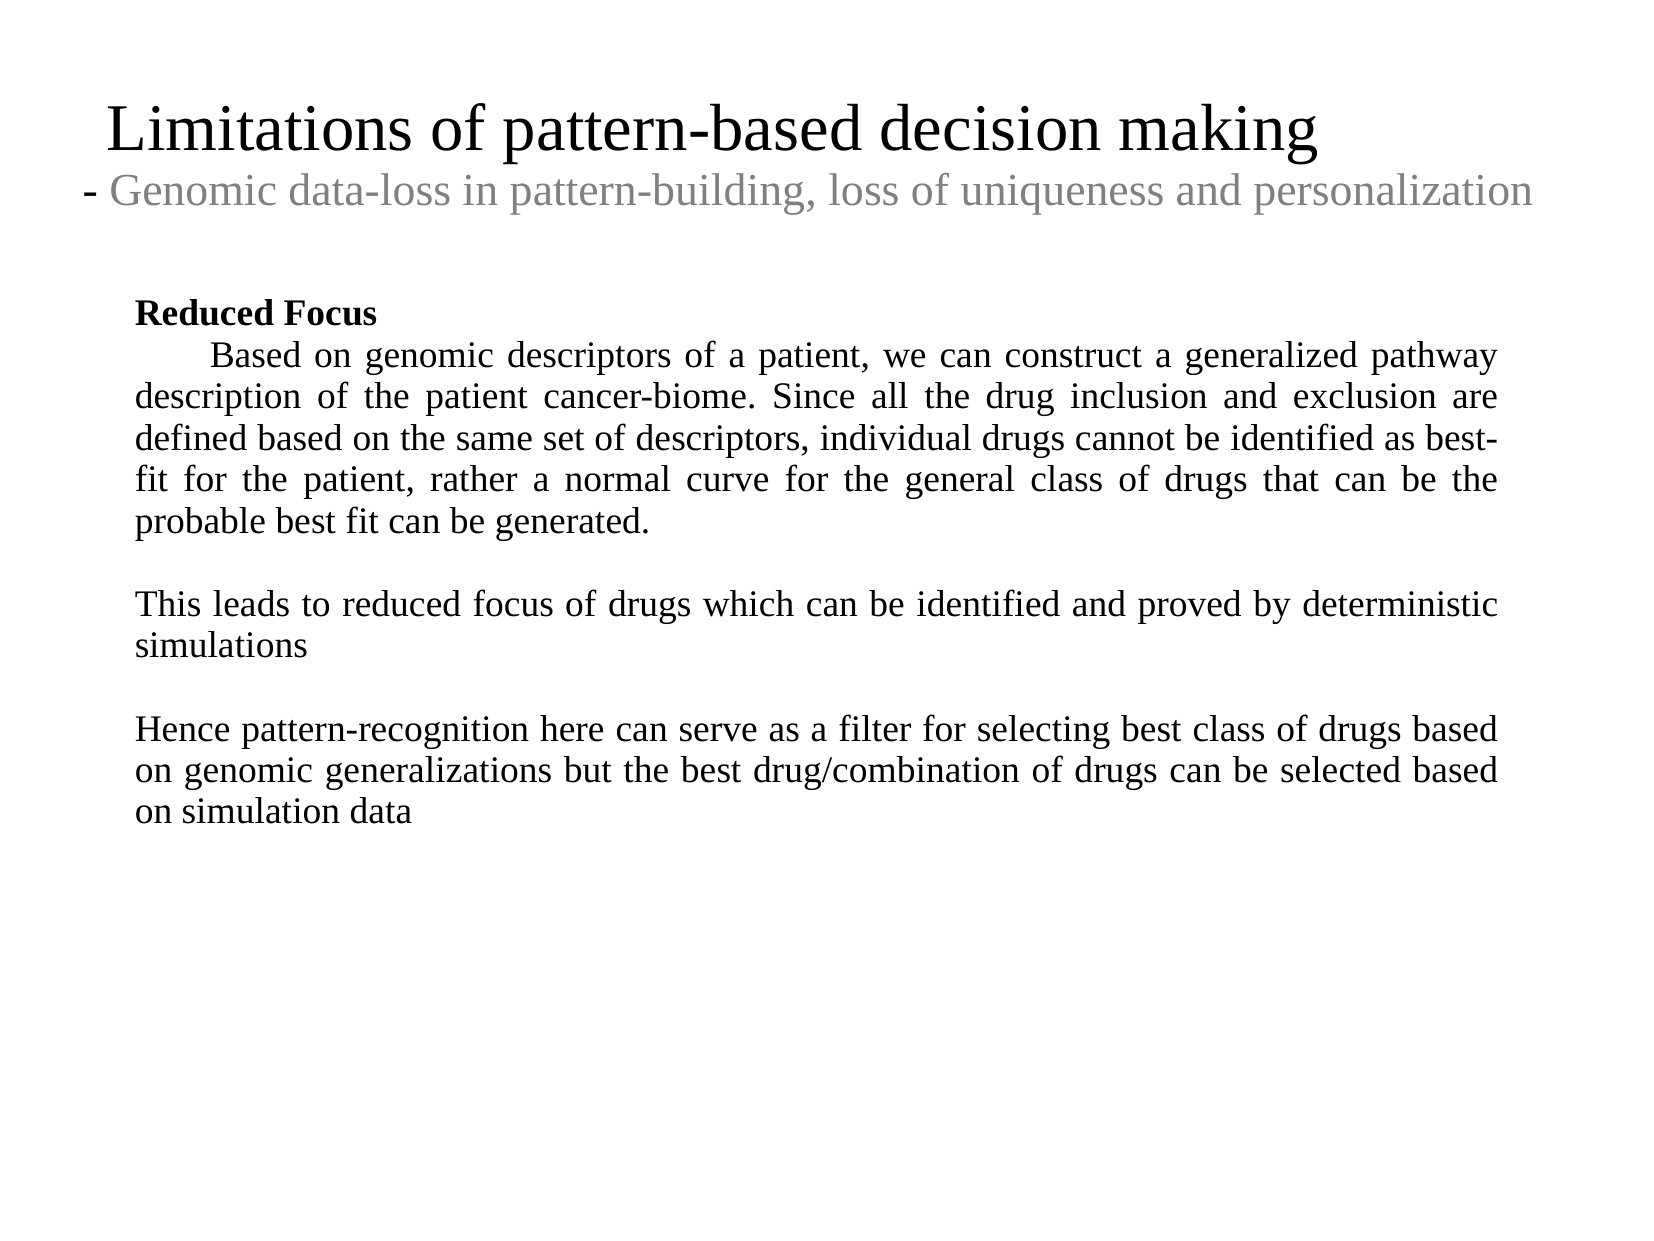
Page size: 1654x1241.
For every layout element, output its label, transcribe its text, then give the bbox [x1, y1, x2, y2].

title Limitations of pattern-based decision making - Genomic data-loss in pattern-building, loss of uniqueness and personalization [82, 49, 1571, 257]
text_box Reduced Focus Based on genomic descriptors of a patient, we can construct a generalized pathway description of the patient cancer-biome. Since all the drug inclusion and exclusion are defined based on the same set of descriptors, individual drugs cannot be identified as best-fit for the patient, rather a normal curve for the general class of drugs that can be the probable best fit can be generated. This leads to reduced focus of drugs which can be identified and proved by deterministic simulations Hence pattern-recognition here can serve as a filter for selecting best class of drugs based on genomic generalizations but the best drug/combination of drugs can be selected based on simulation data [120, 285, 1516, 896]
